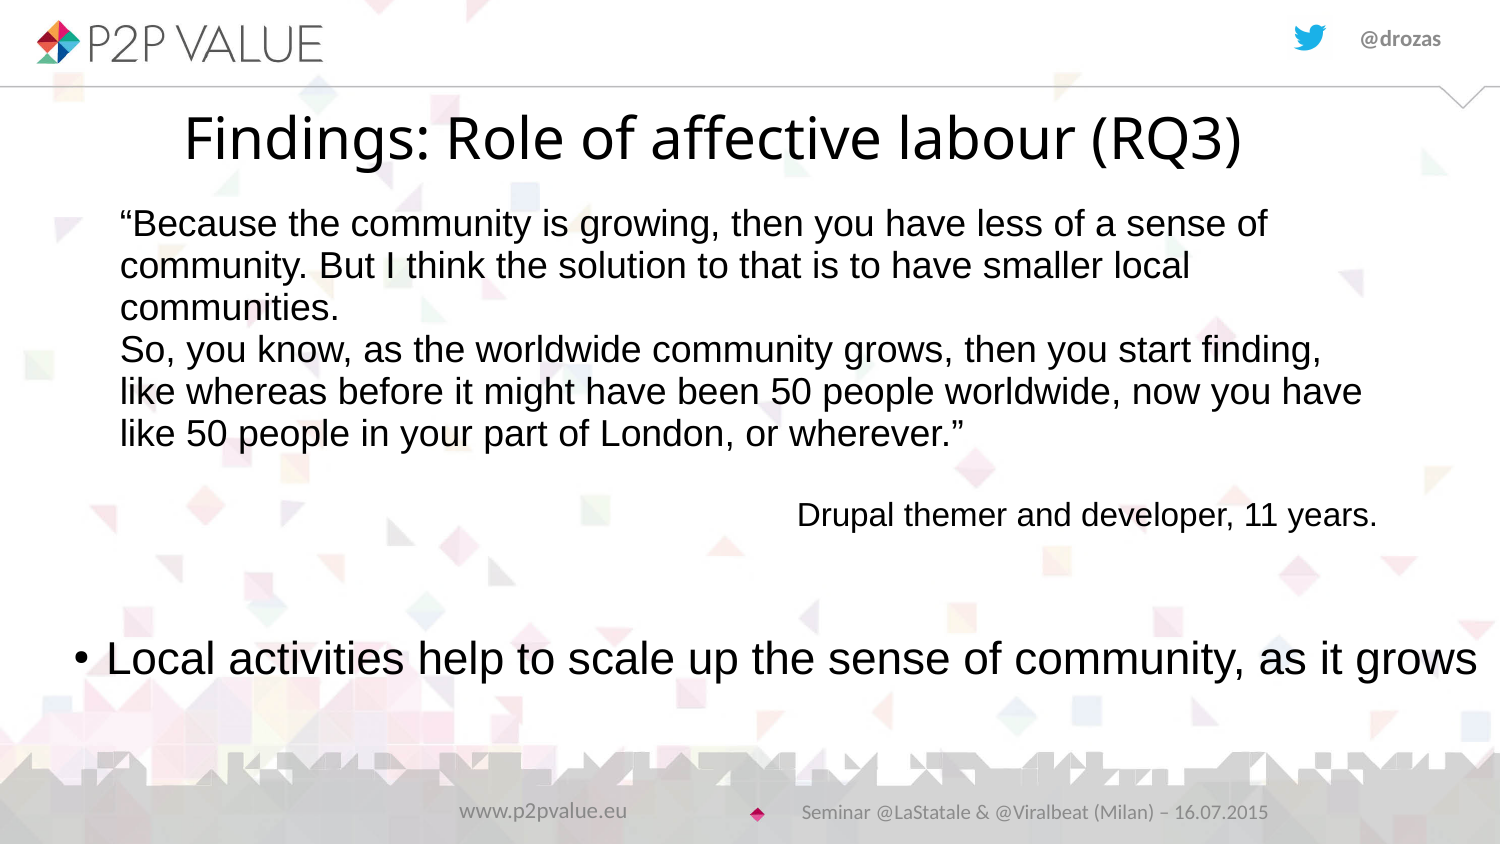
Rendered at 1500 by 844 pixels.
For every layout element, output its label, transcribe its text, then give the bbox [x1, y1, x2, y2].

text_box @drozas [1333, 15, 1455, 60]
text_box Local activities help to scale up the sense of community, as it grows [60, 600, 1500, 766]
text_box www.p2pvalue.eu [453, 789, 672, 829]
text_box “Because the community is growing, then you have less of a sense of community. But I think the solution to that is to have smaller local communities. So, you know, as the worldwide community grows, then you start finding, like whereas before it might have been 50 people worldwide, now you have like 50 people in your part of London, or wherever.” Drupal themer and developer, 11 years. [105, 195, 1394, 600]
picture [0, 0, 1500, 844]
title Findings: Role of affective labour (RQ3) [60, 92, 1366, 181]
text_box Seminar @LaStatale & @Viralbeat (Milan) – 16.07.2015 [788, 788, 1481, 834]
